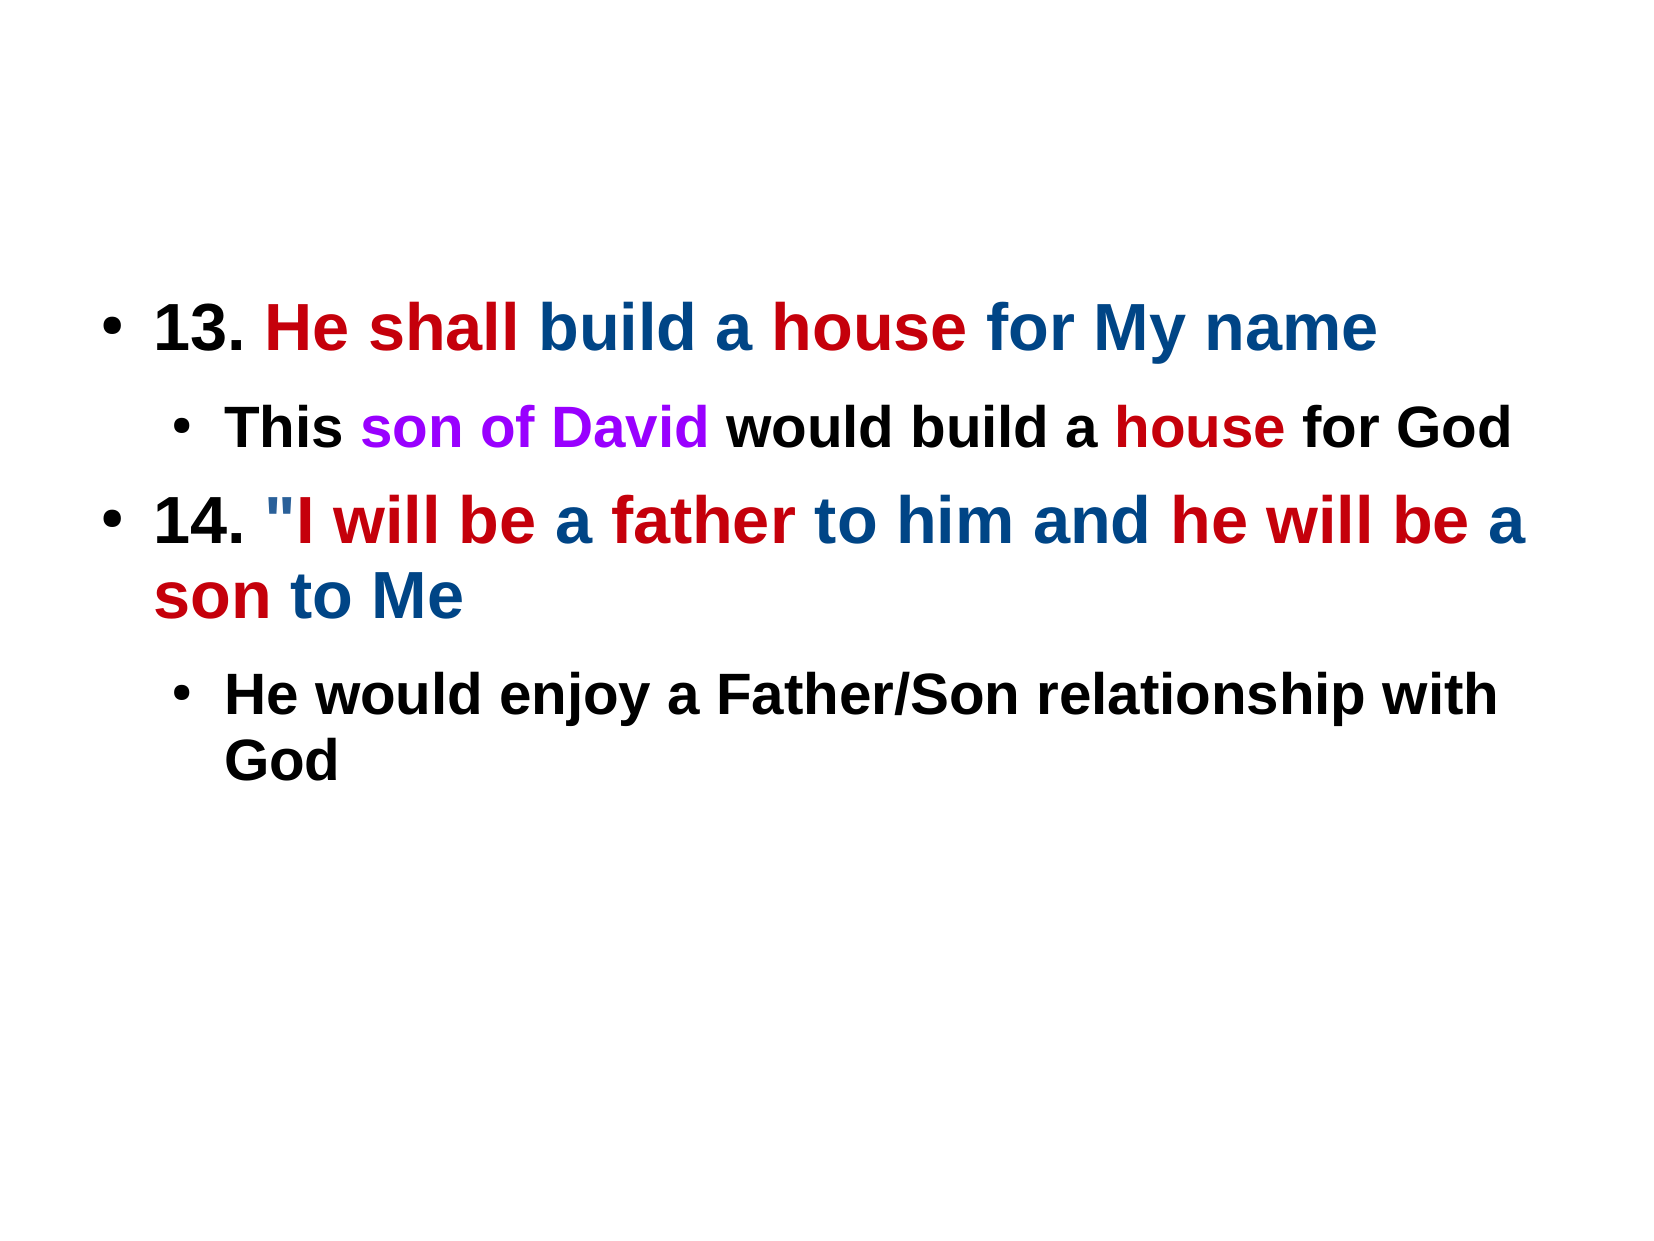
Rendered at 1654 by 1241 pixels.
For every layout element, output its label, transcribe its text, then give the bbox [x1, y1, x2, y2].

list 13. He shall build a house for My name This son of David would build a house for God 14. "I will be a father to him and he will be a son to Me He would enjoy a Father/Son relationship with God [82, 290, 1571, 1109]
